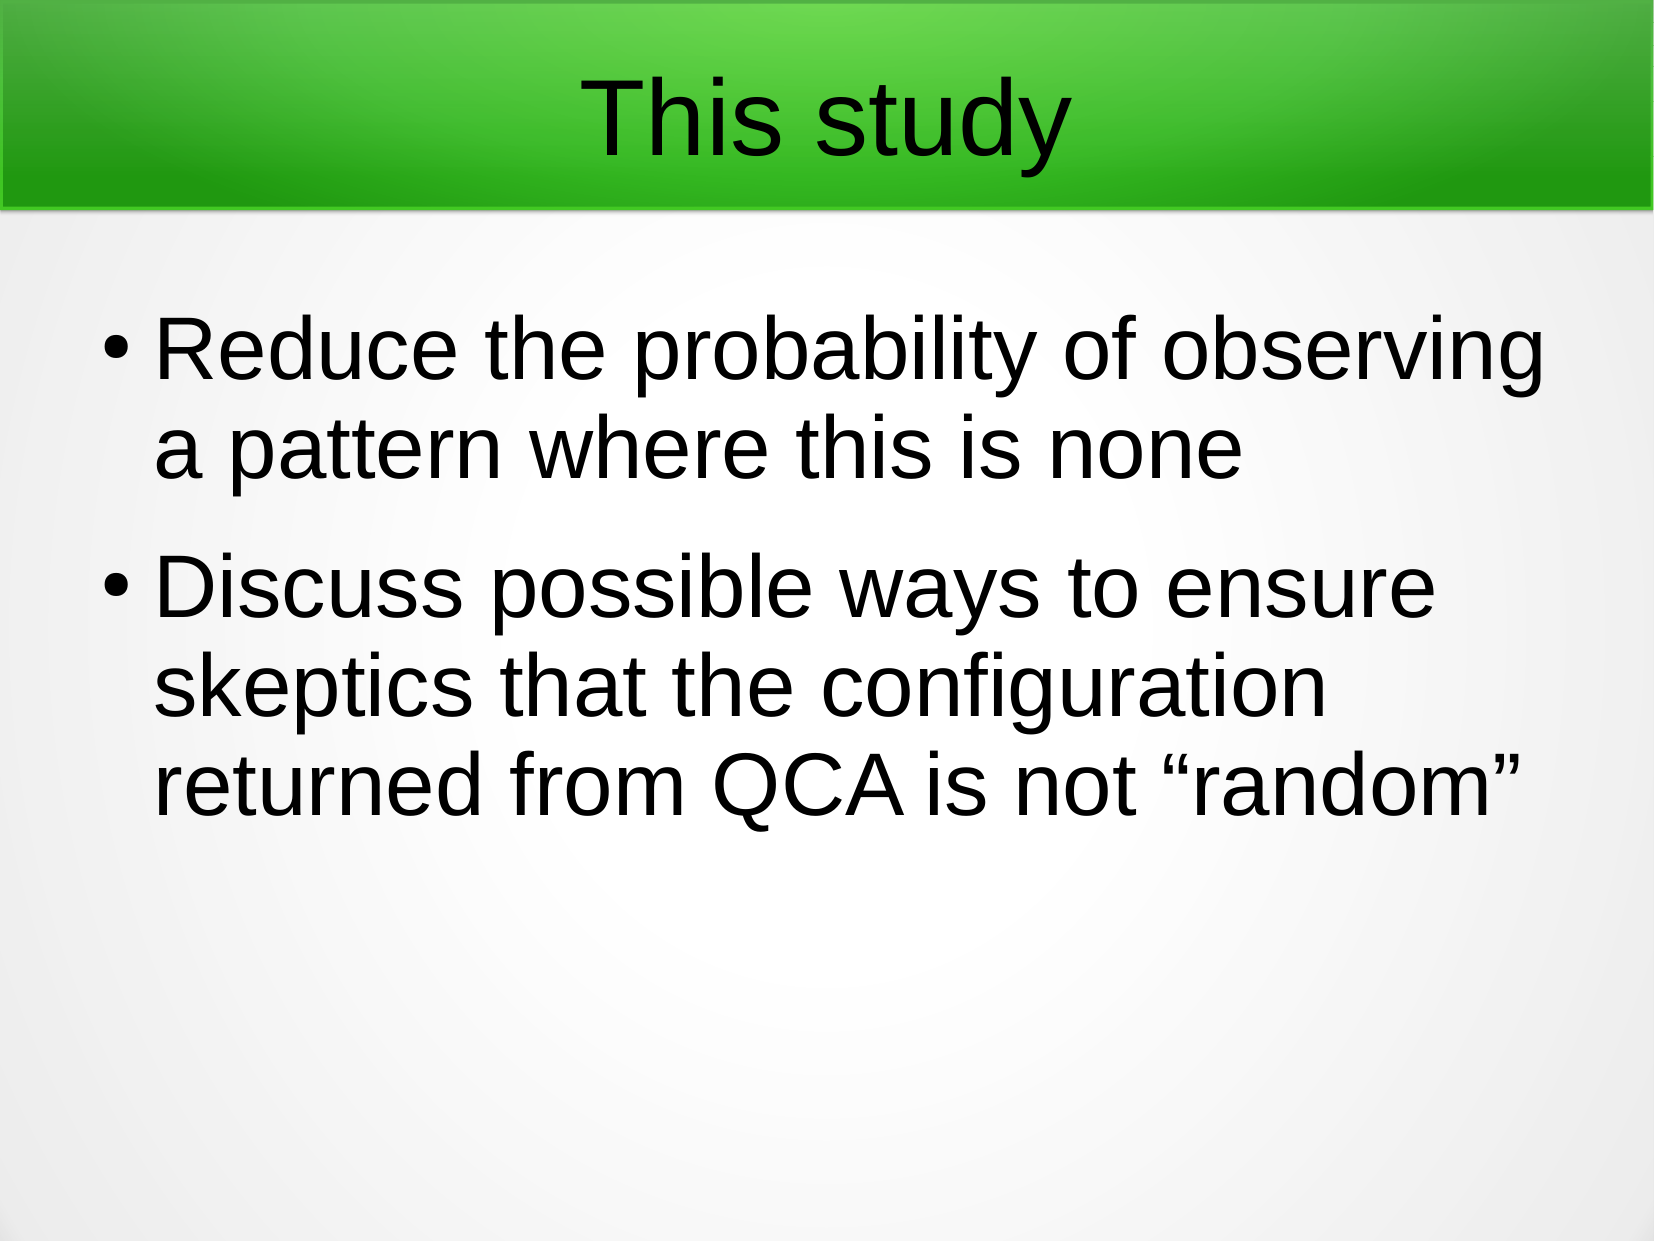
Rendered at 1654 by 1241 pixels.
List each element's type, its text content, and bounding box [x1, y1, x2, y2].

title This study [82, 47, 1571, 189]
list Reduce the probability of observing a pattern where this is none Discuss possible ways to ensure skeptics that the configuration returned from QCA is not “random” [82, 299, 1571, 1019]
